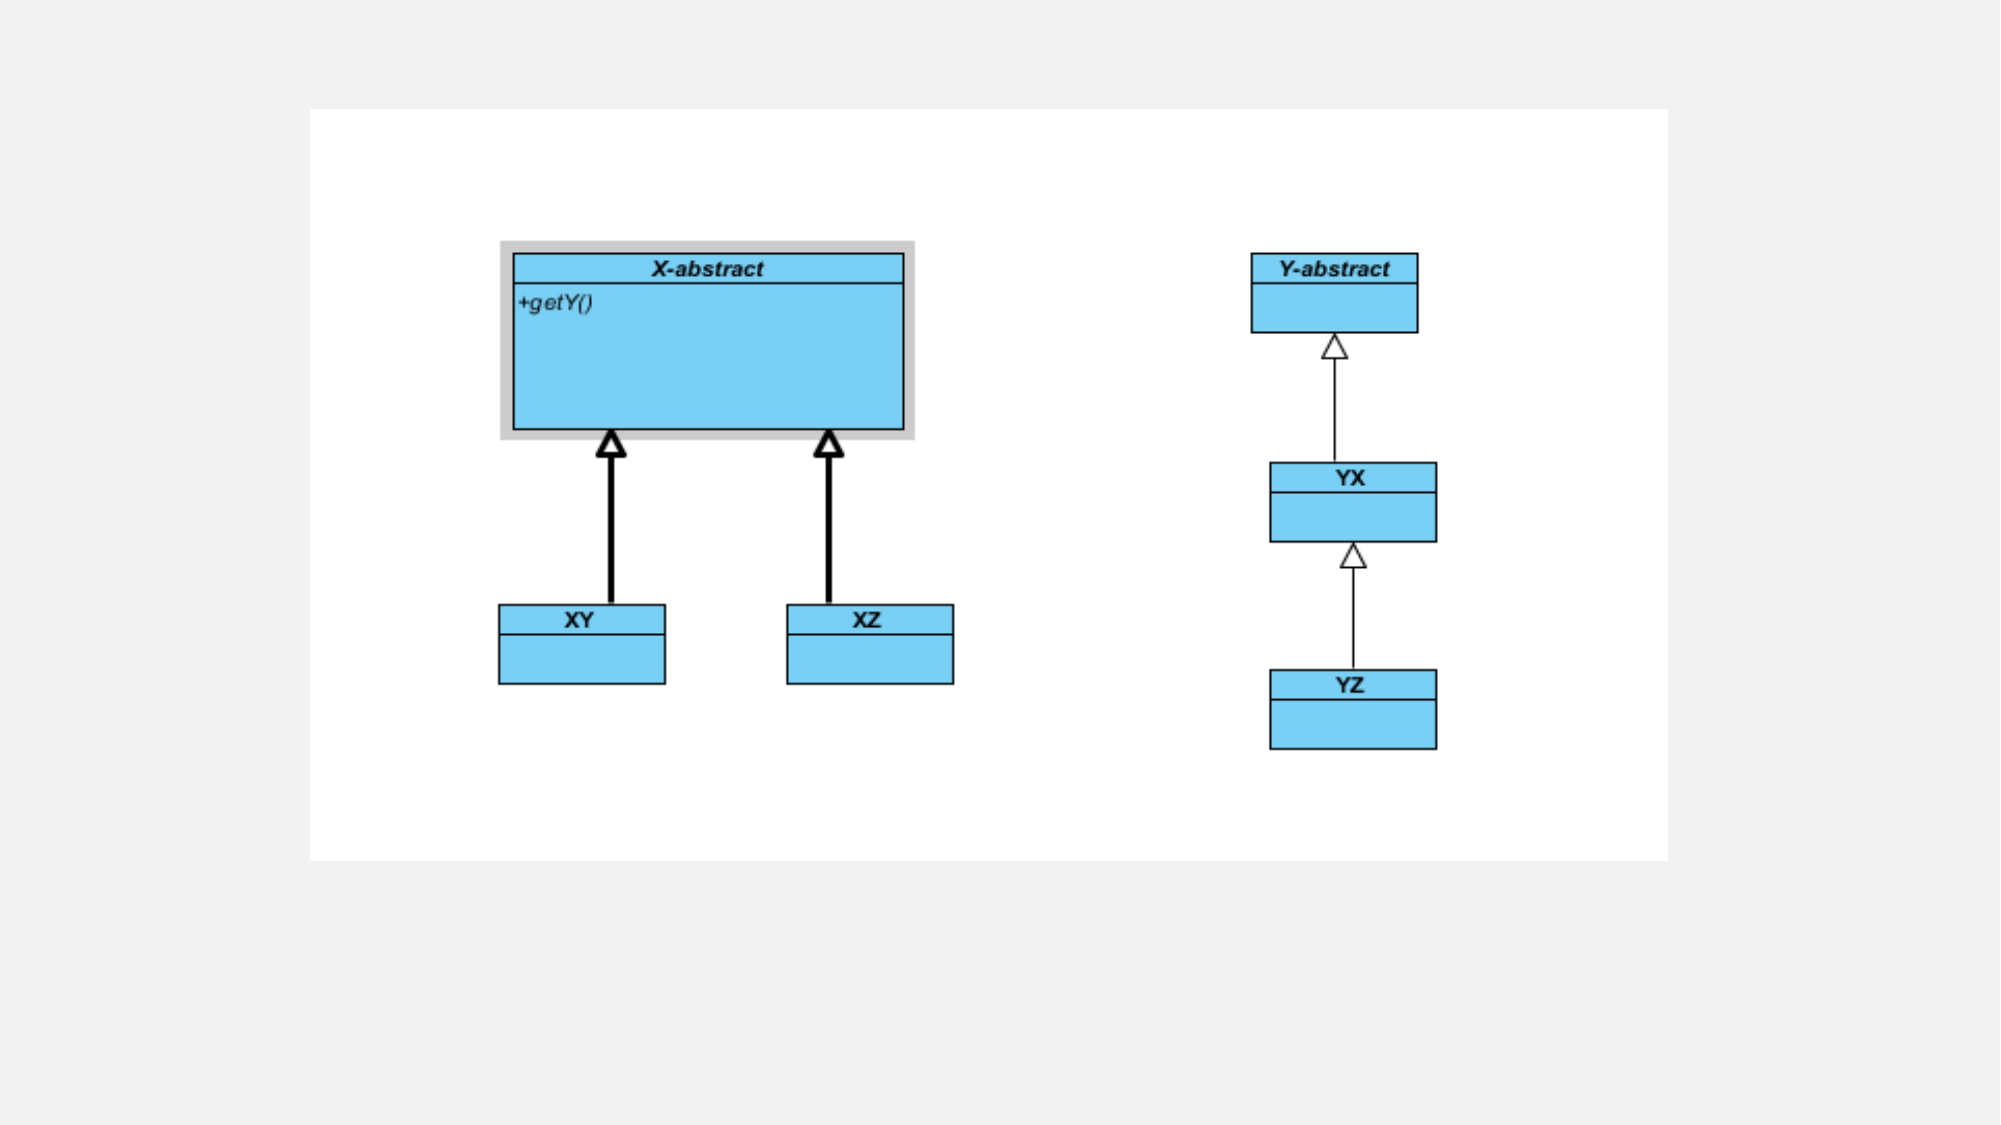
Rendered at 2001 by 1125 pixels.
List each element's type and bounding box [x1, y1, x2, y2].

picture [310, 109, 1668, 861]
